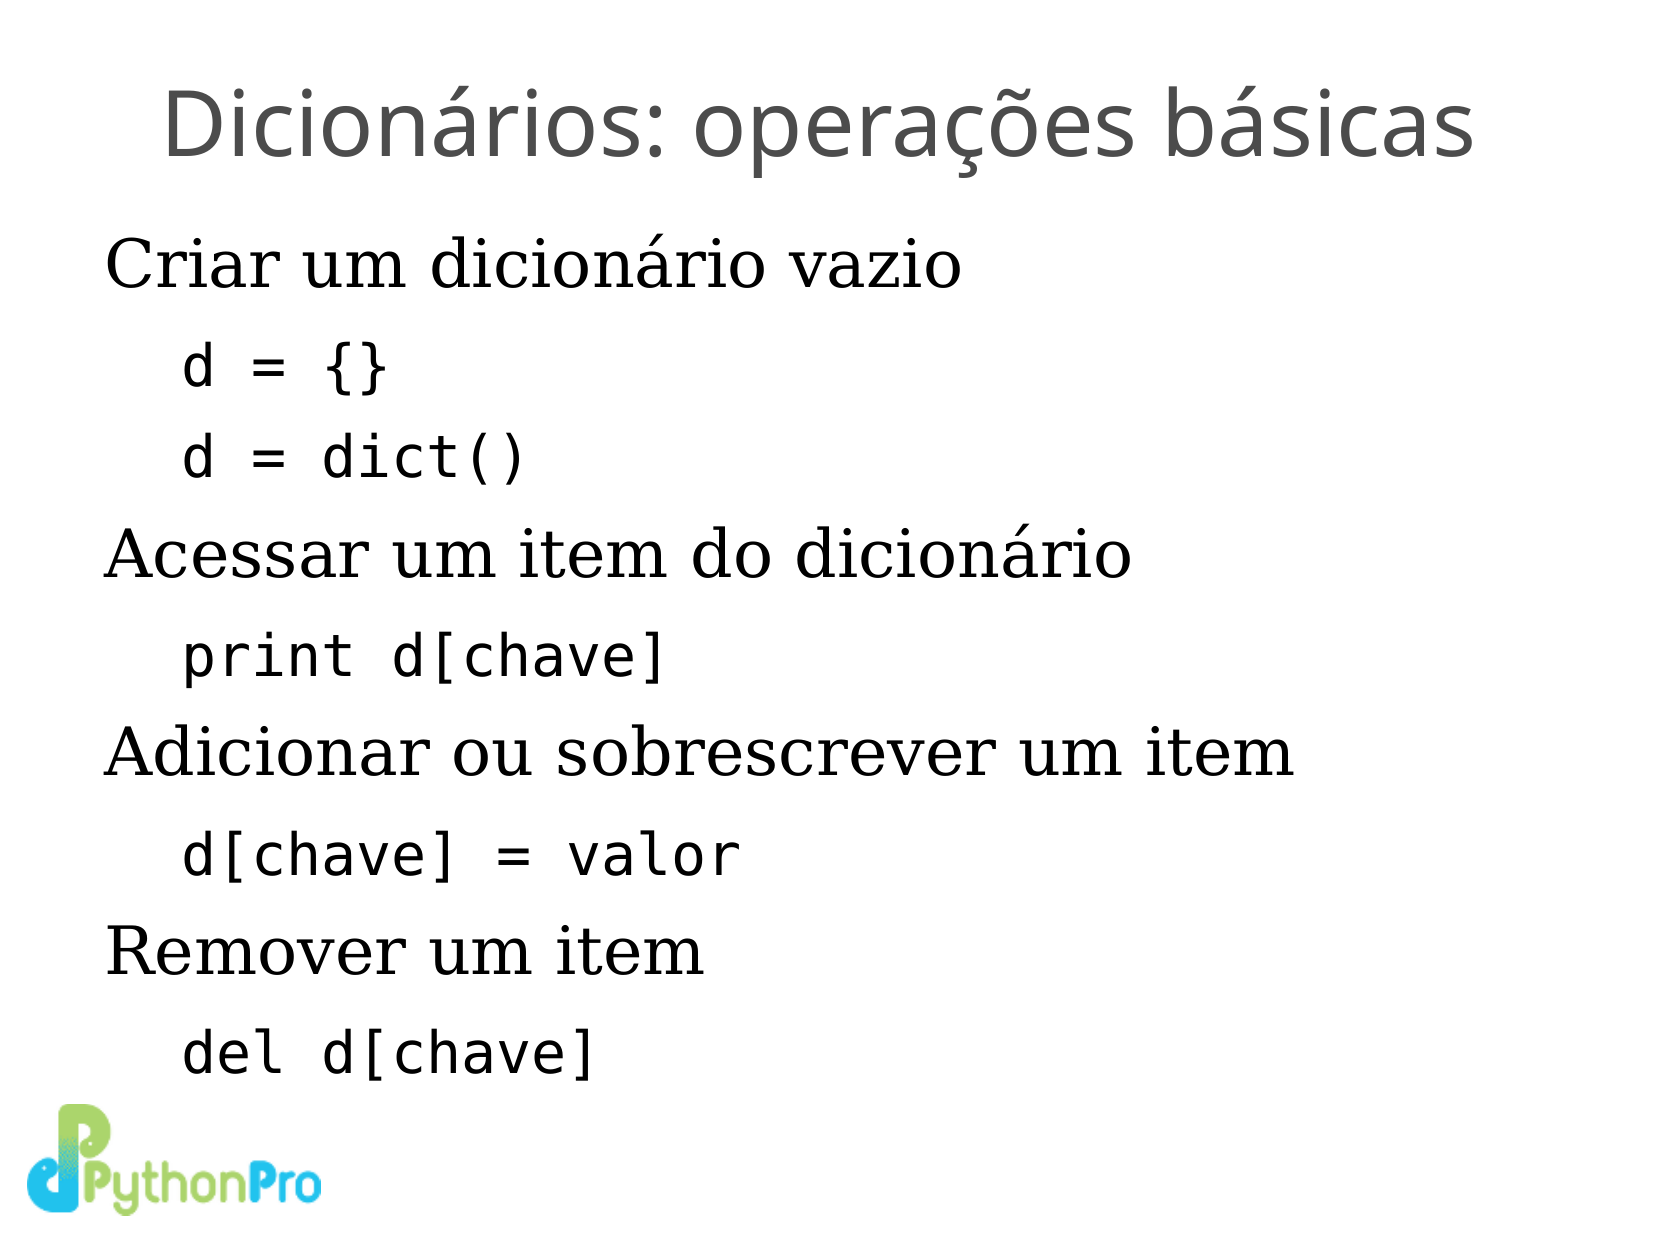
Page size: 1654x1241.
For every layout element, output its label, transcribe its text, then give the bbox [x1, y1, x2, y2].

title Dicionários: operações básicas [75, 17, 1564, 226]
list Criar um dicionário vazio d = {} d = dict() Acessar um item do dicionário print d[chave] Adicionar ou sobrescrever um item d[chave] = valor Remover um item del d[chave] [86, 225, 1576, 1089]
picture [27, 1104, 321, 1216]
